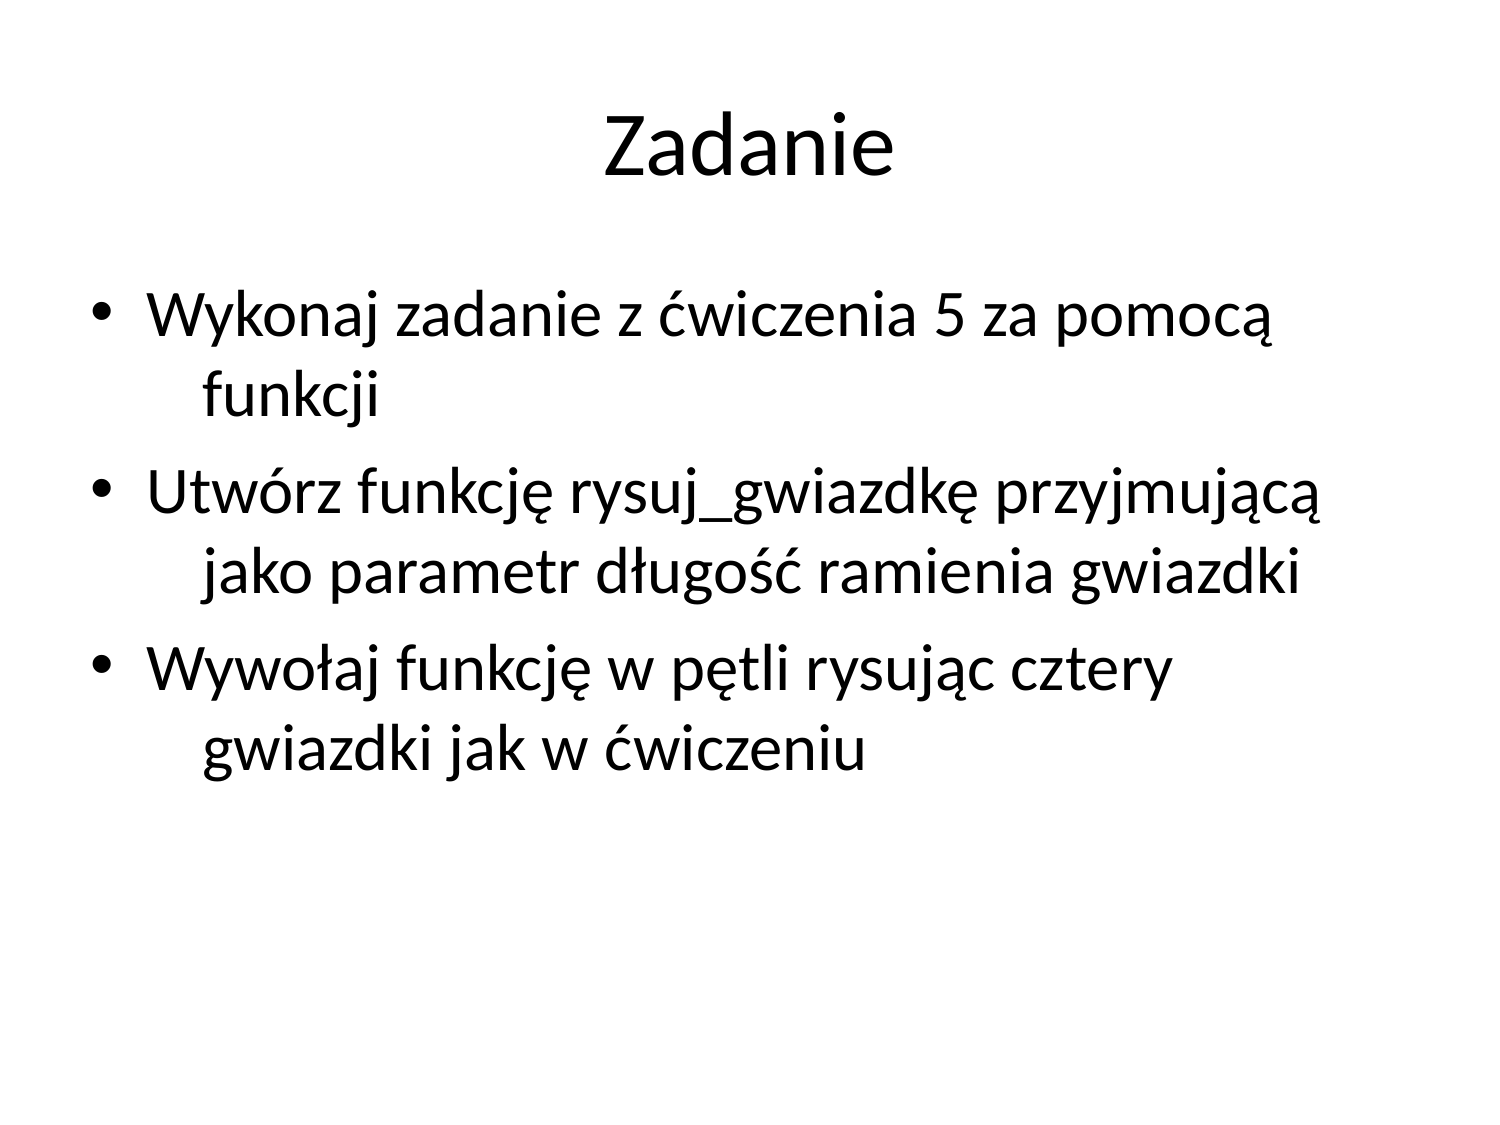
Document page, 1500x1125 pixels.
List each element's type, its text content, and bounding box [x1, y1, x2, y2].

title Zadanie [75, 45, 1426, 233]
list Wykonaj zadanie z ćwiczenia 5 za pomocą funkcji Utwórz funkcję rysuj_gwiazdkę przyjmującą jako parametr długość ramienia gwiazdki Wywołaj funkcję w pętli rysując cztery gwiazdki jak w ćwiczeniu [75, 262, 1426, 1005]
